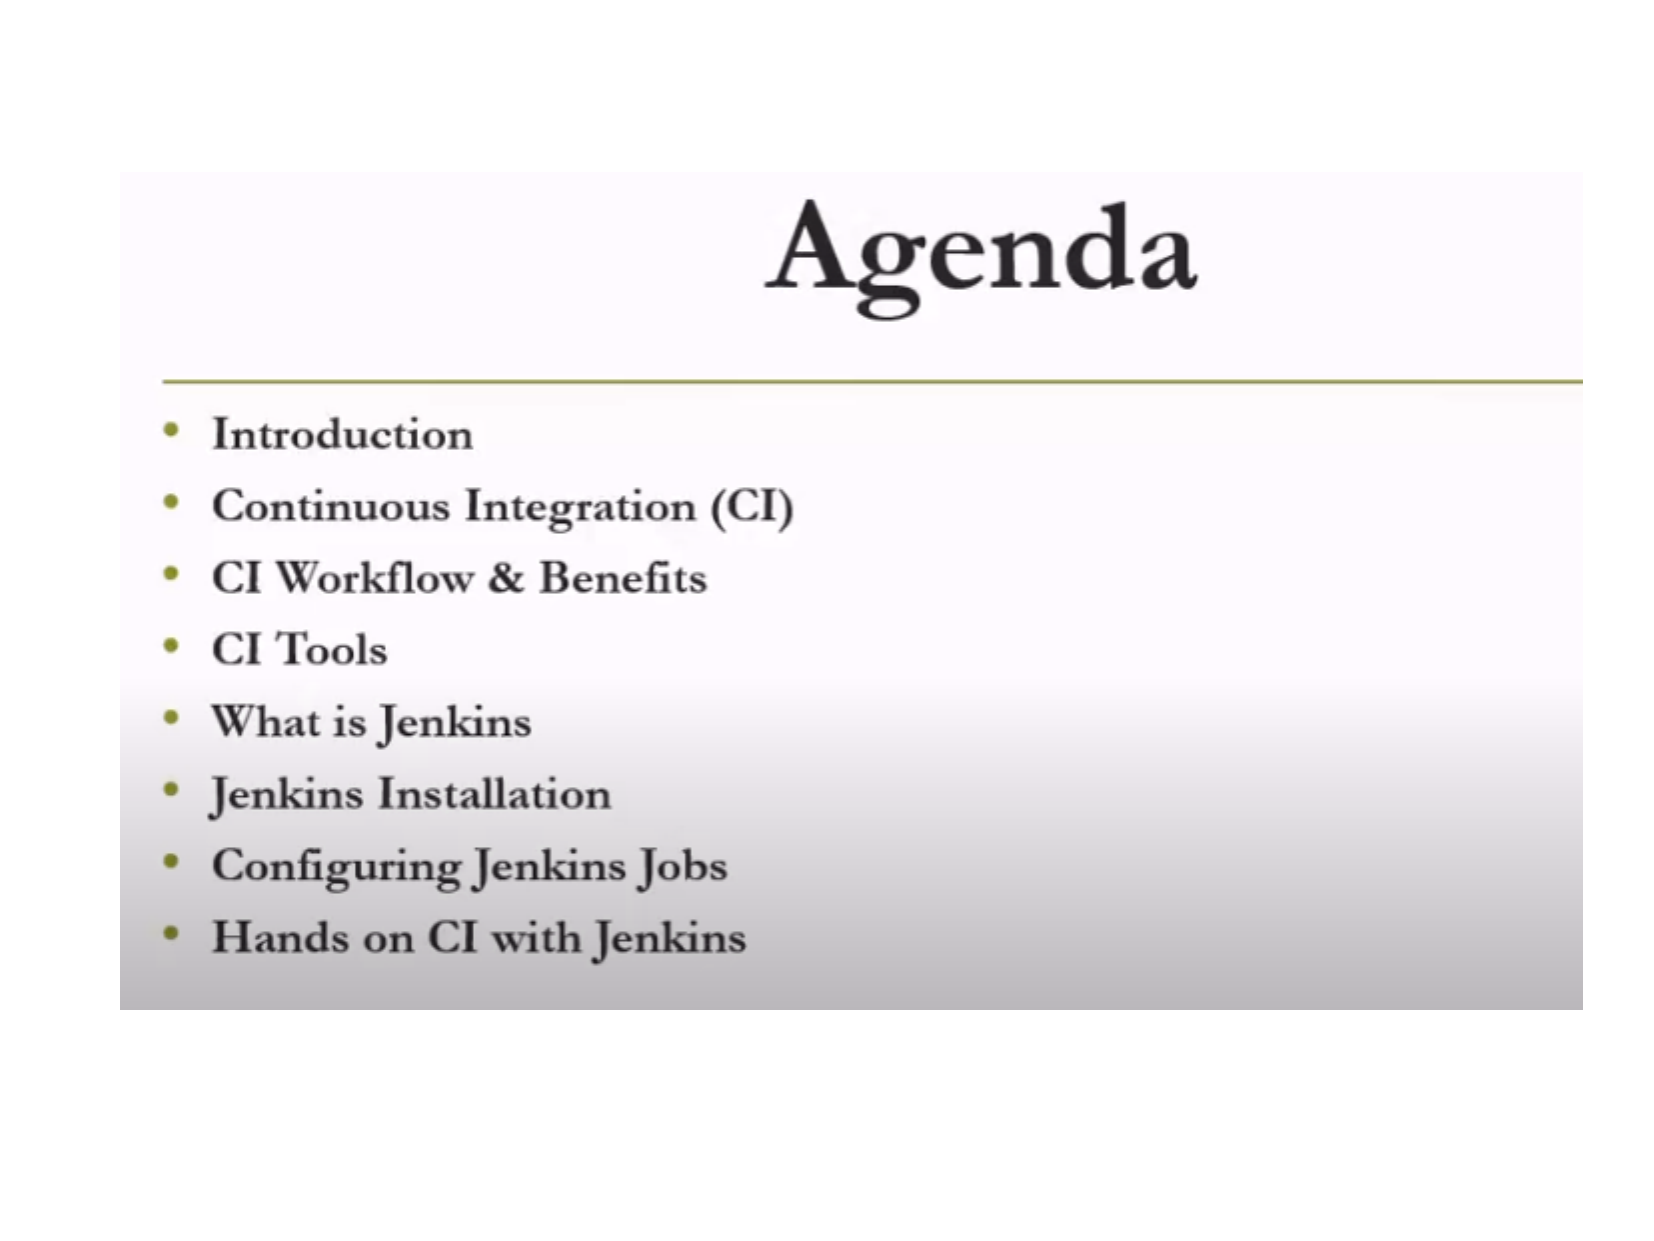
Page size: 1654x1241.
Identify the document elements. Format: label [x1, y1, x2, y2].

picture [120, 172, 1583, 1010]
